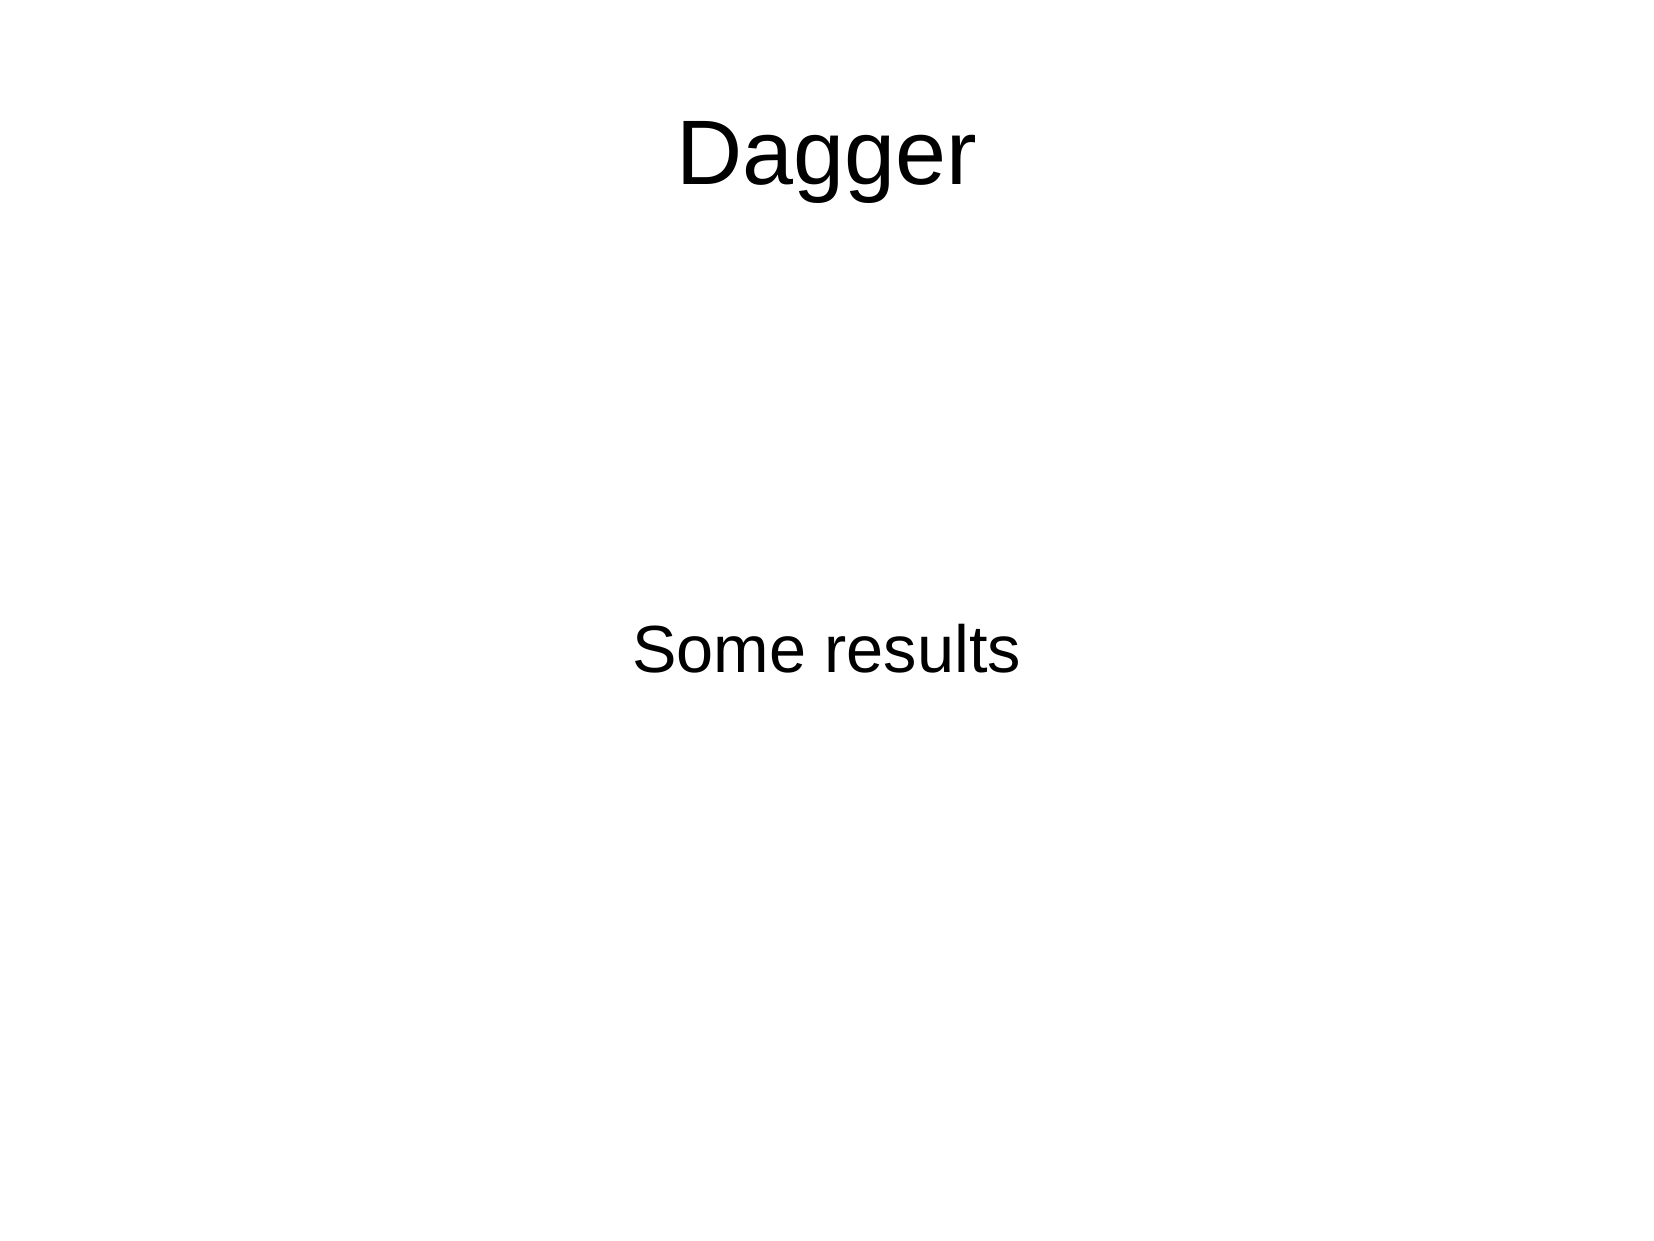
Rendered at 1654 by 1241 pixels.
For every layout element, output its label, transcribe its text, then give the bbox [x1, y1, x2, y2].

title Dagger [82, 49, 1571, 257]
subtitle Some results [82, 290, 1571, 1010]
